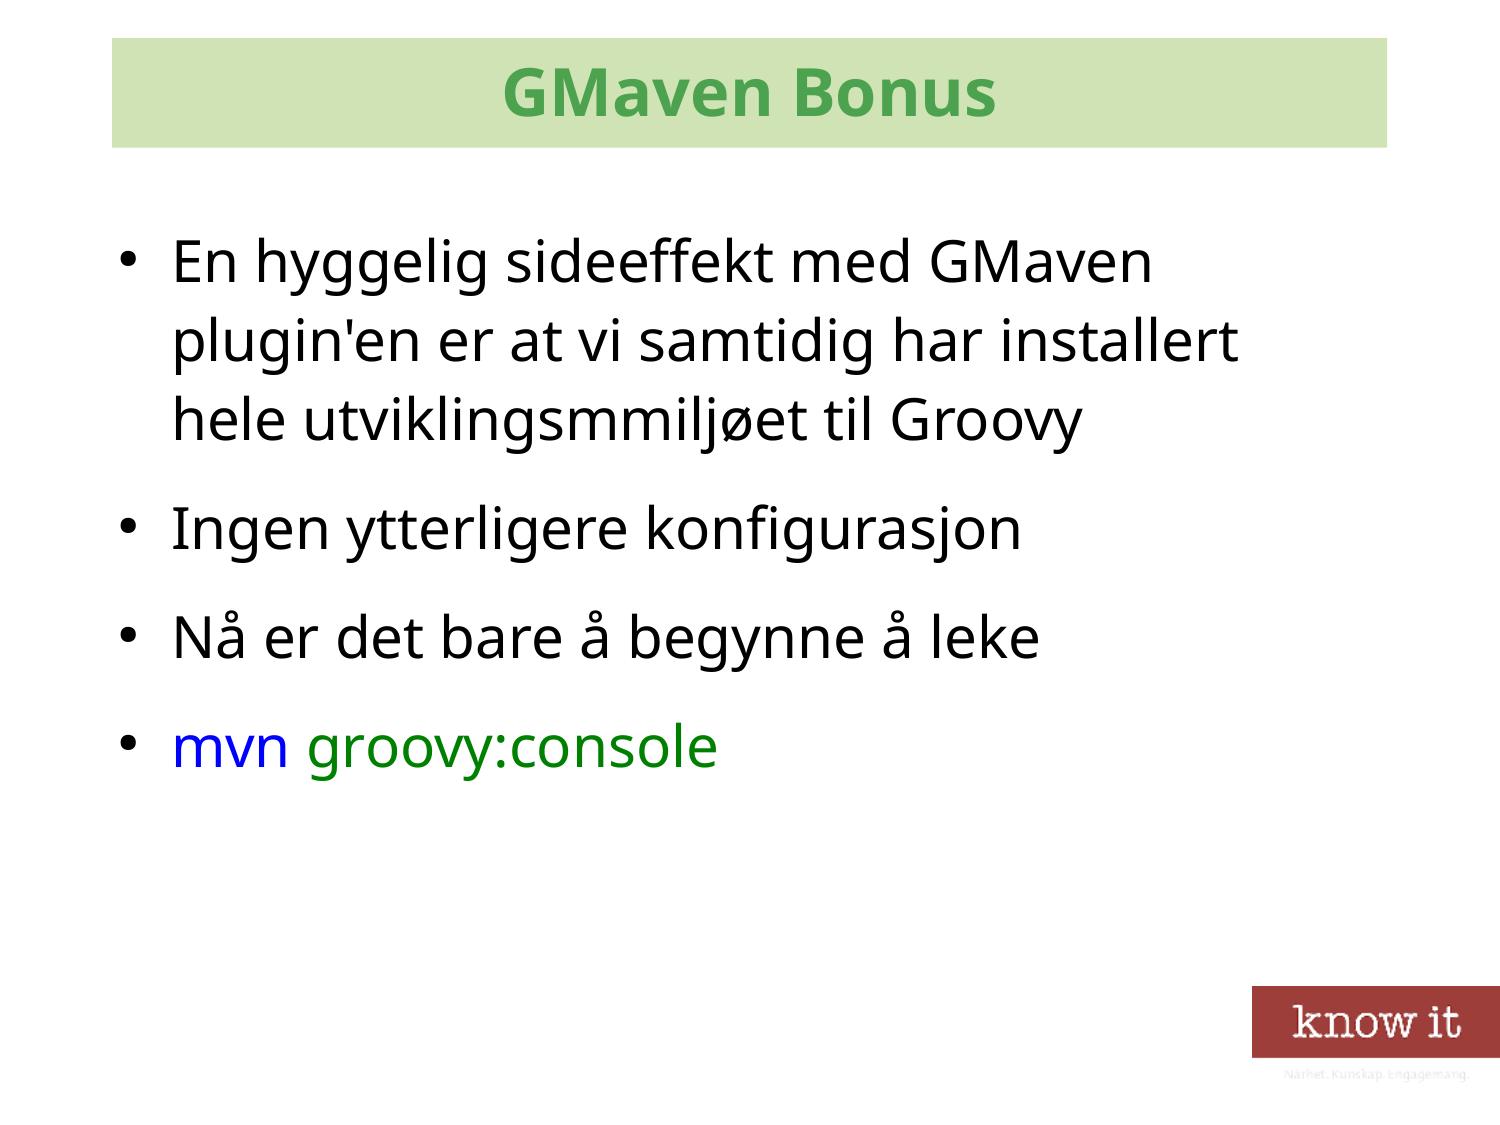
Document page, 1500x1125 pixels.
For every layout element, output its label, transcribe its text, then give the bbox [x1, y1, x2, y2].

list En hyggelig sideeffekt med GMaven plugin'en er at vi samtidig har installert hele utviklingsmmiljøet til Groovy Ingen ytterligere konfigurasjon Nå er det bare å begynne å leke mvn groovy:console [100, 220, 1360, 935]
text_box GMaven Bonus [112, 38, 1388, 148]
picture [1252, 986, 1500, 1058]
